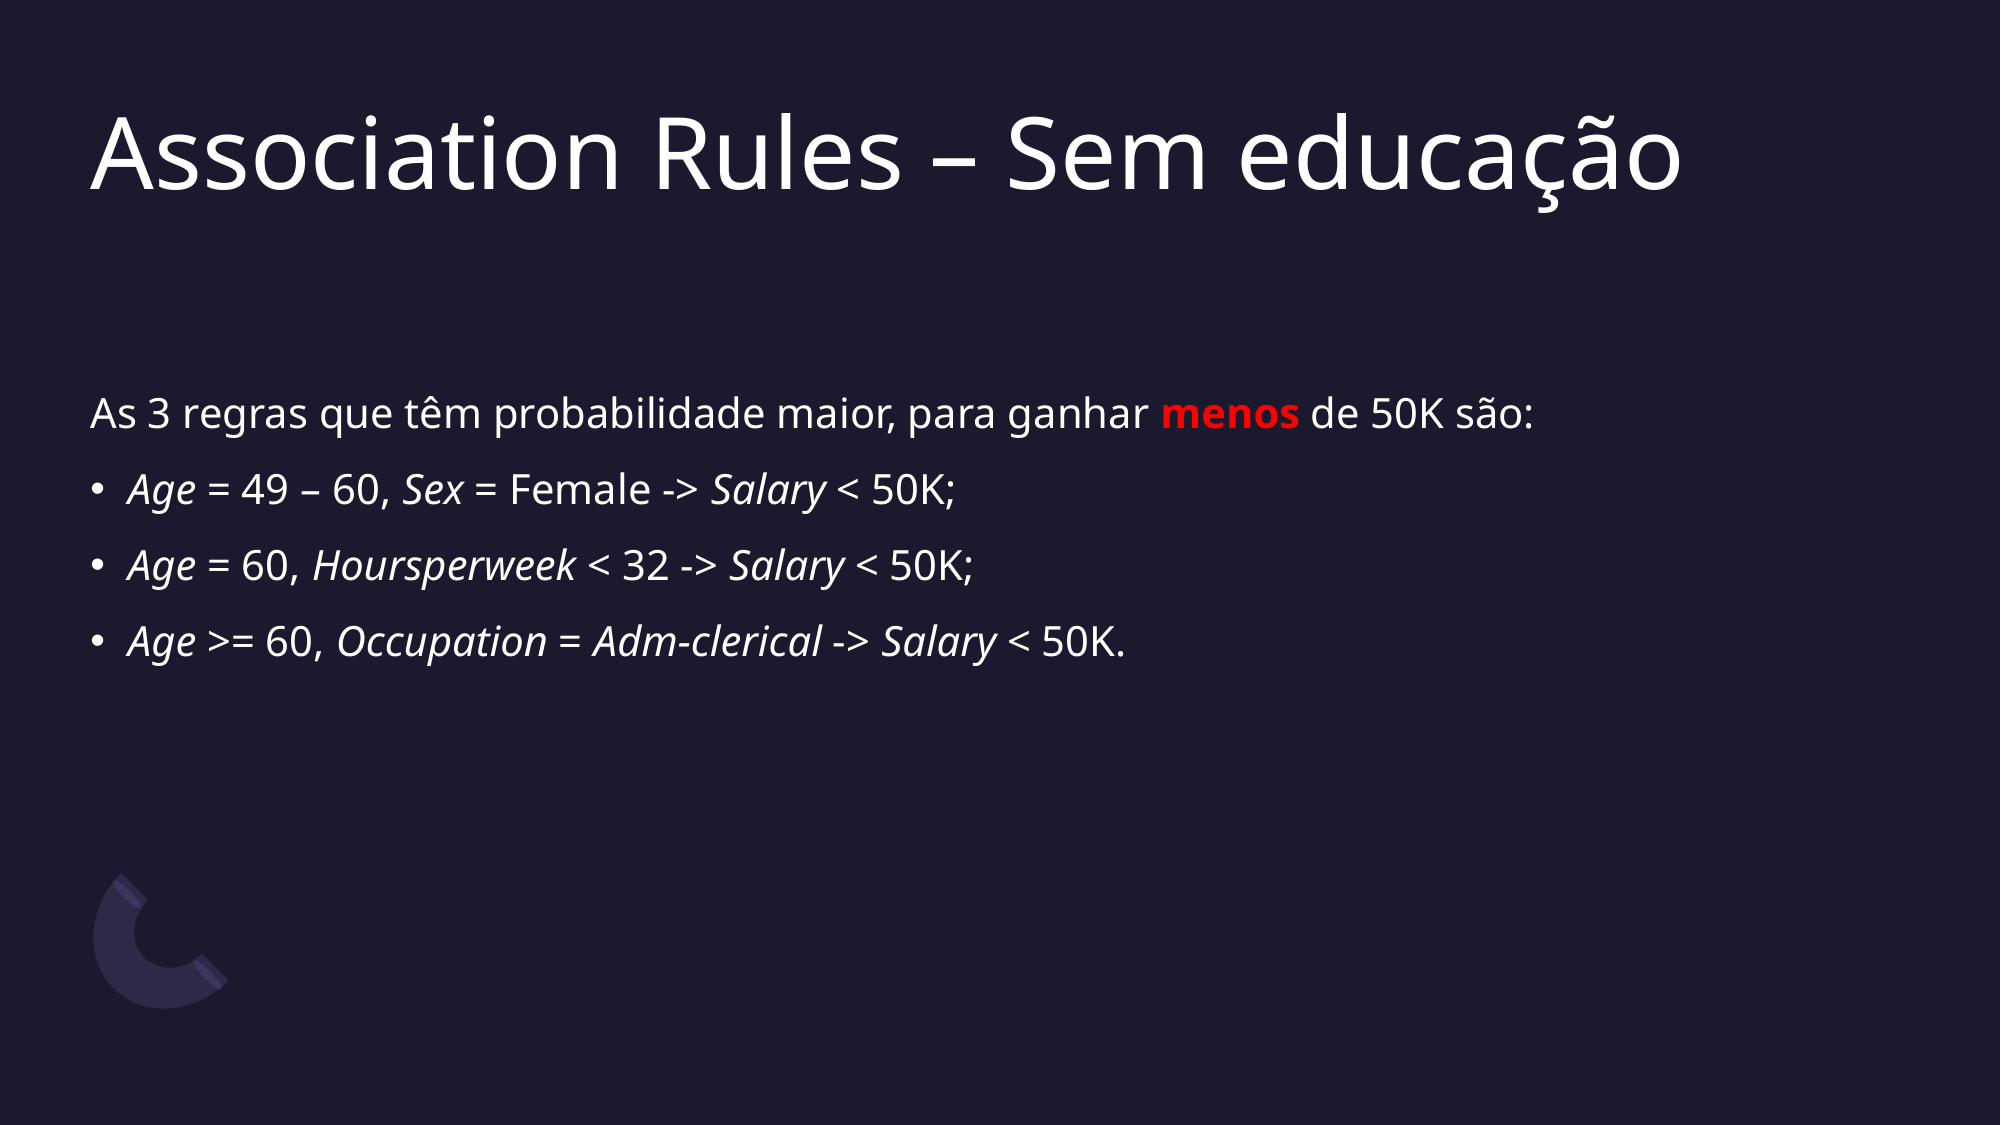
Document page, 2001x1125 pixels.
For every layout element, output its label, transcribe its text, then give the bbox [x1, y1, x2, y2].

list As 3 regras que têm probabilidade maior, para ganhar menos de 50K são: Age = 49 – 60, Sex = Female -> Salary < 50K; Age = 60, Hoursperweek < 32 -> Salary < 50K; Age >= 60, Occupation = Adm-clerical -> Salary < 50K. [90, 382, 1910, 1035]
title Association Rules – Sem educação [90, 90, 1910, 309]
